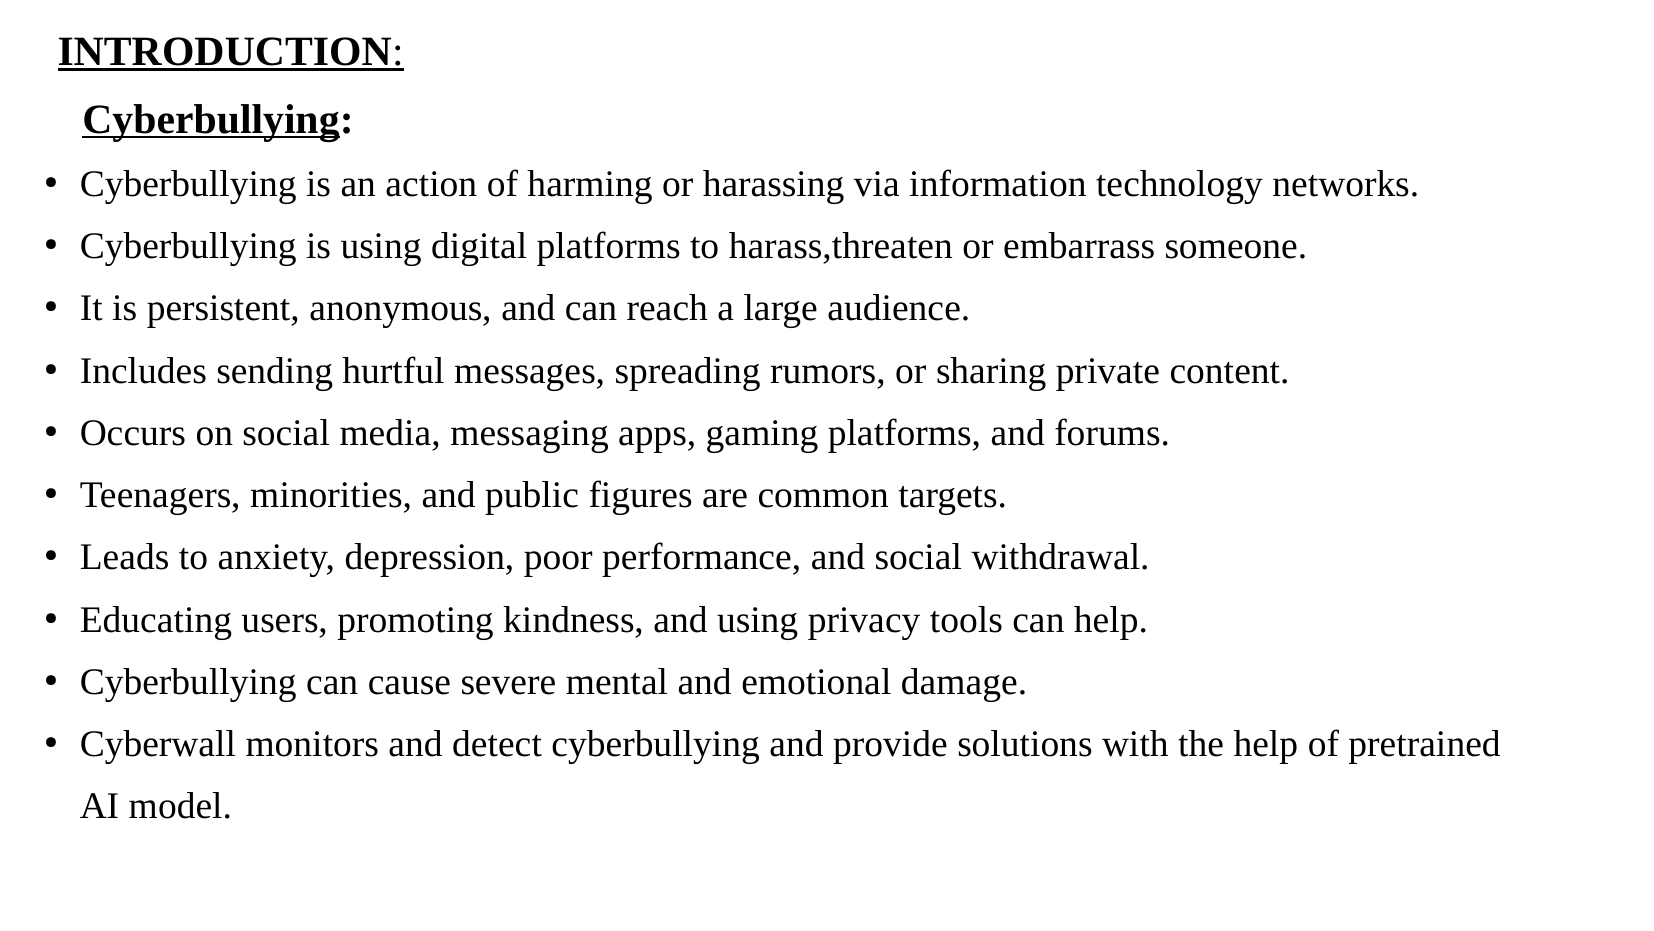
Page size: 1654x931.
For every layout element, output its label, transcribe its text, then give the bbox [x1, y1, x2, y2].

text_box Cyberbullying: Cyberbullying is an action of harming or harassing via information technology networks. Cyberbullying is using digital platforms to harass,threaten or embarrass someone. It is persistent, anonymous, and can reach a large audience. Includes sending hurtful messages, spreading rumors, or sharing private content. Occurs on social media, messaging apps, gaming platforms, and forums. Teenagers, minorities, and public figures are common targets. Leads to anxiety, depression, poor performance, and social withdrawal. Educating users, promoting kindness, and using privacy tools can help. Cyberbullying can cause severe mental and emotional damage. Cyberwall monitors and detect cyberbullying and provide solutions with the help of pretrained AI model. [29, 88, 1536, 857]
text_box INTRODUCTION: [42, 21, 680, 95]
